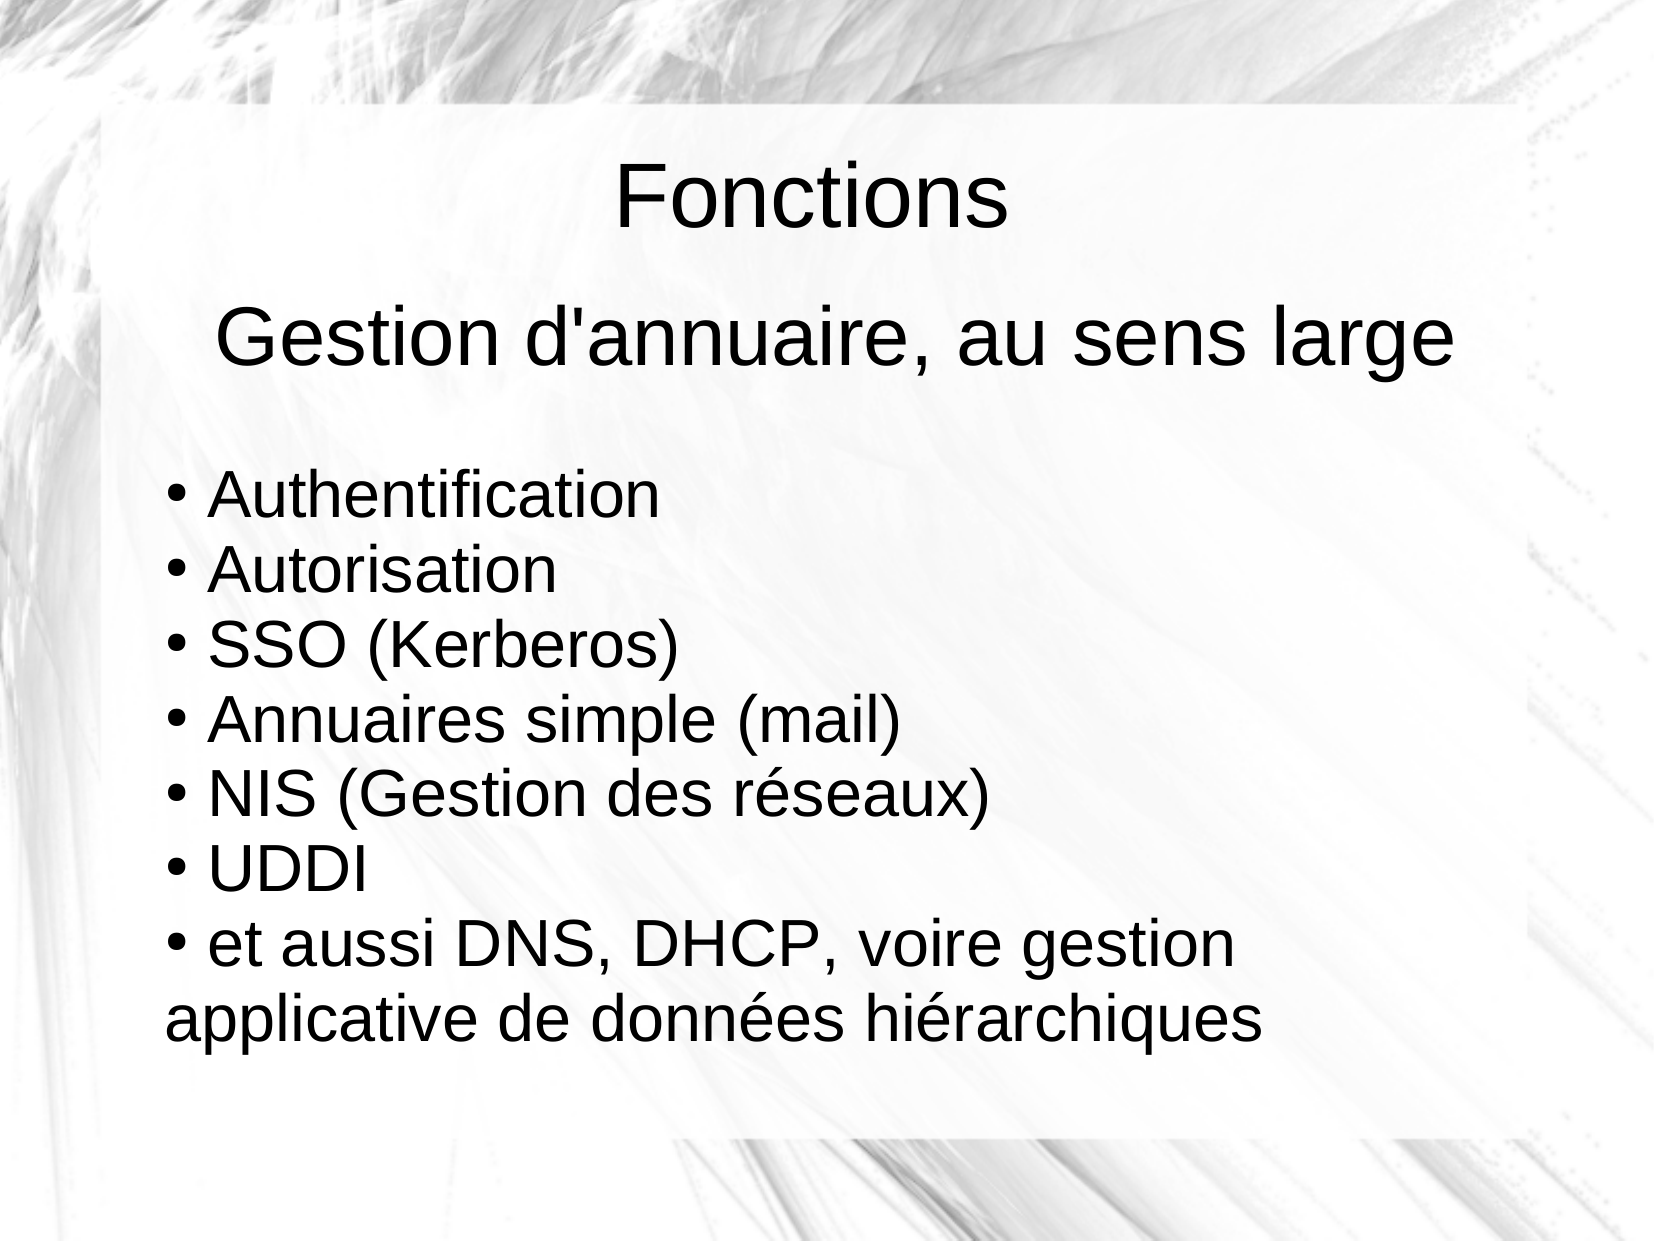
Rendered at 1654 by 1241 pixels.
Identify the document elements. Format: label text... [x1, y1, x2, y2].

text_box Authentification Autorisation SSO (Kerberos) Annuaires simple (mail) NIS (Gestion des réseaux) UDDI et aussi DNS, DHCP, voire gestion applicative de données hiérarchiques [150, 450, 1538, 1062]
title Fonctions [118, 119, 1506, 273]
picture [0, 0, 1654, 1241]
list Gestion d'annuaire, au sens large [82, 290, 1571, 413]
